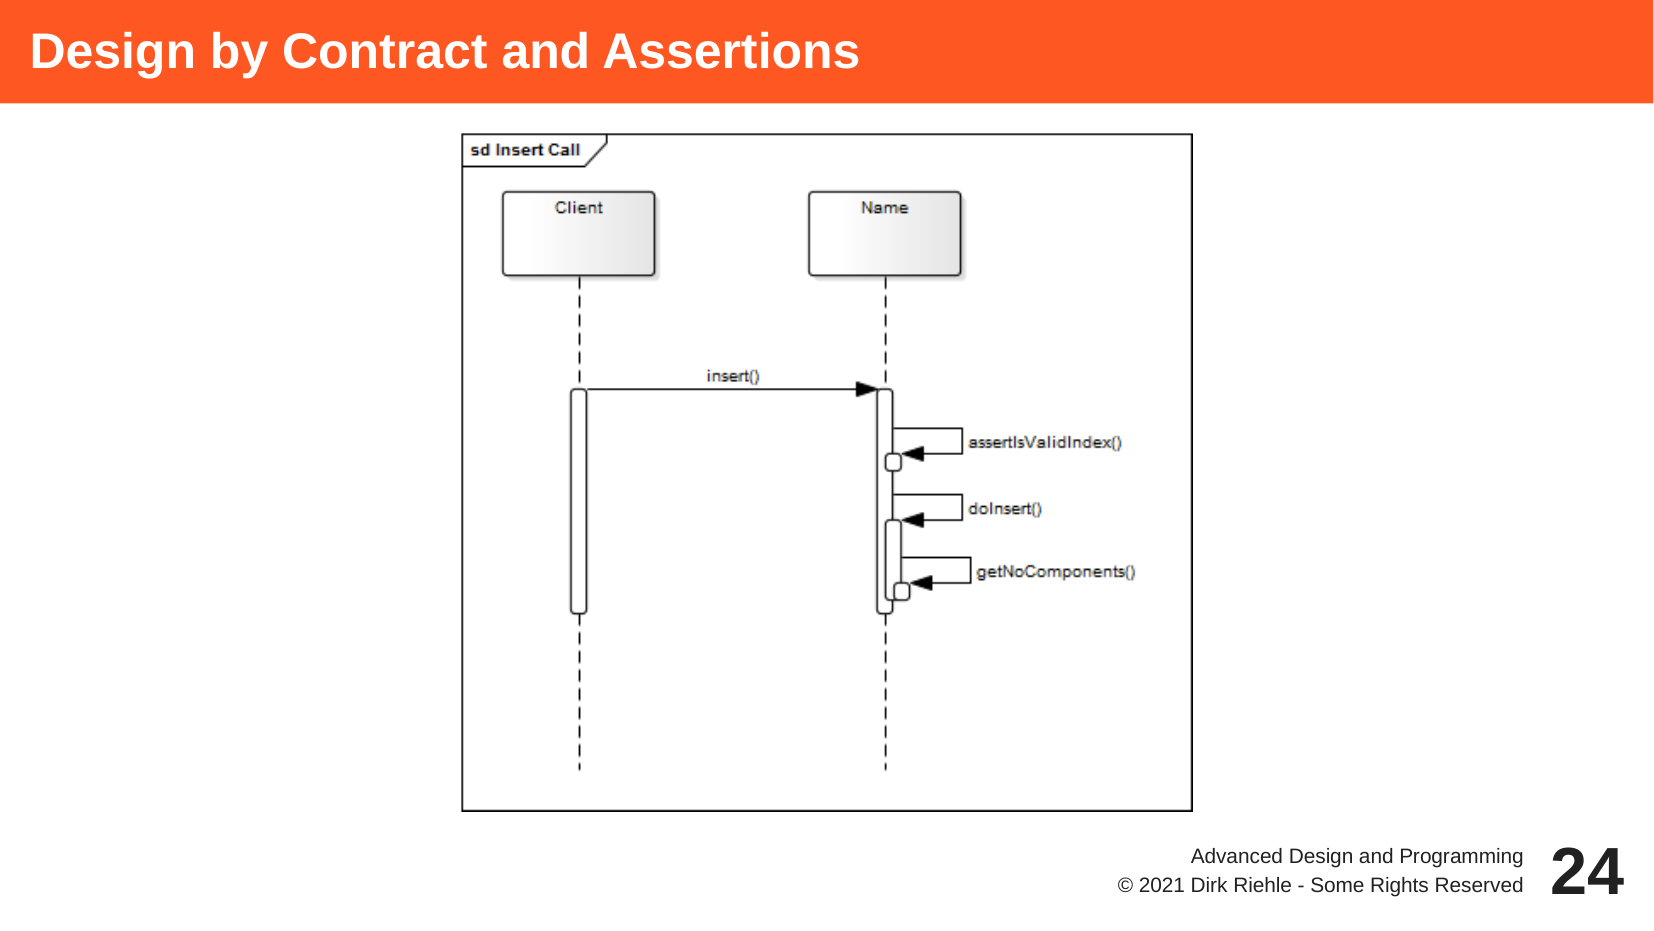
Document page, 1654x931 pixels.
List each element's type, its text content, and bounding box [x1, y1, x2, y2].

title Design by Contract and Assertions [0, 0, 1654, 104]
picture [460, 132, 1193, 813]
